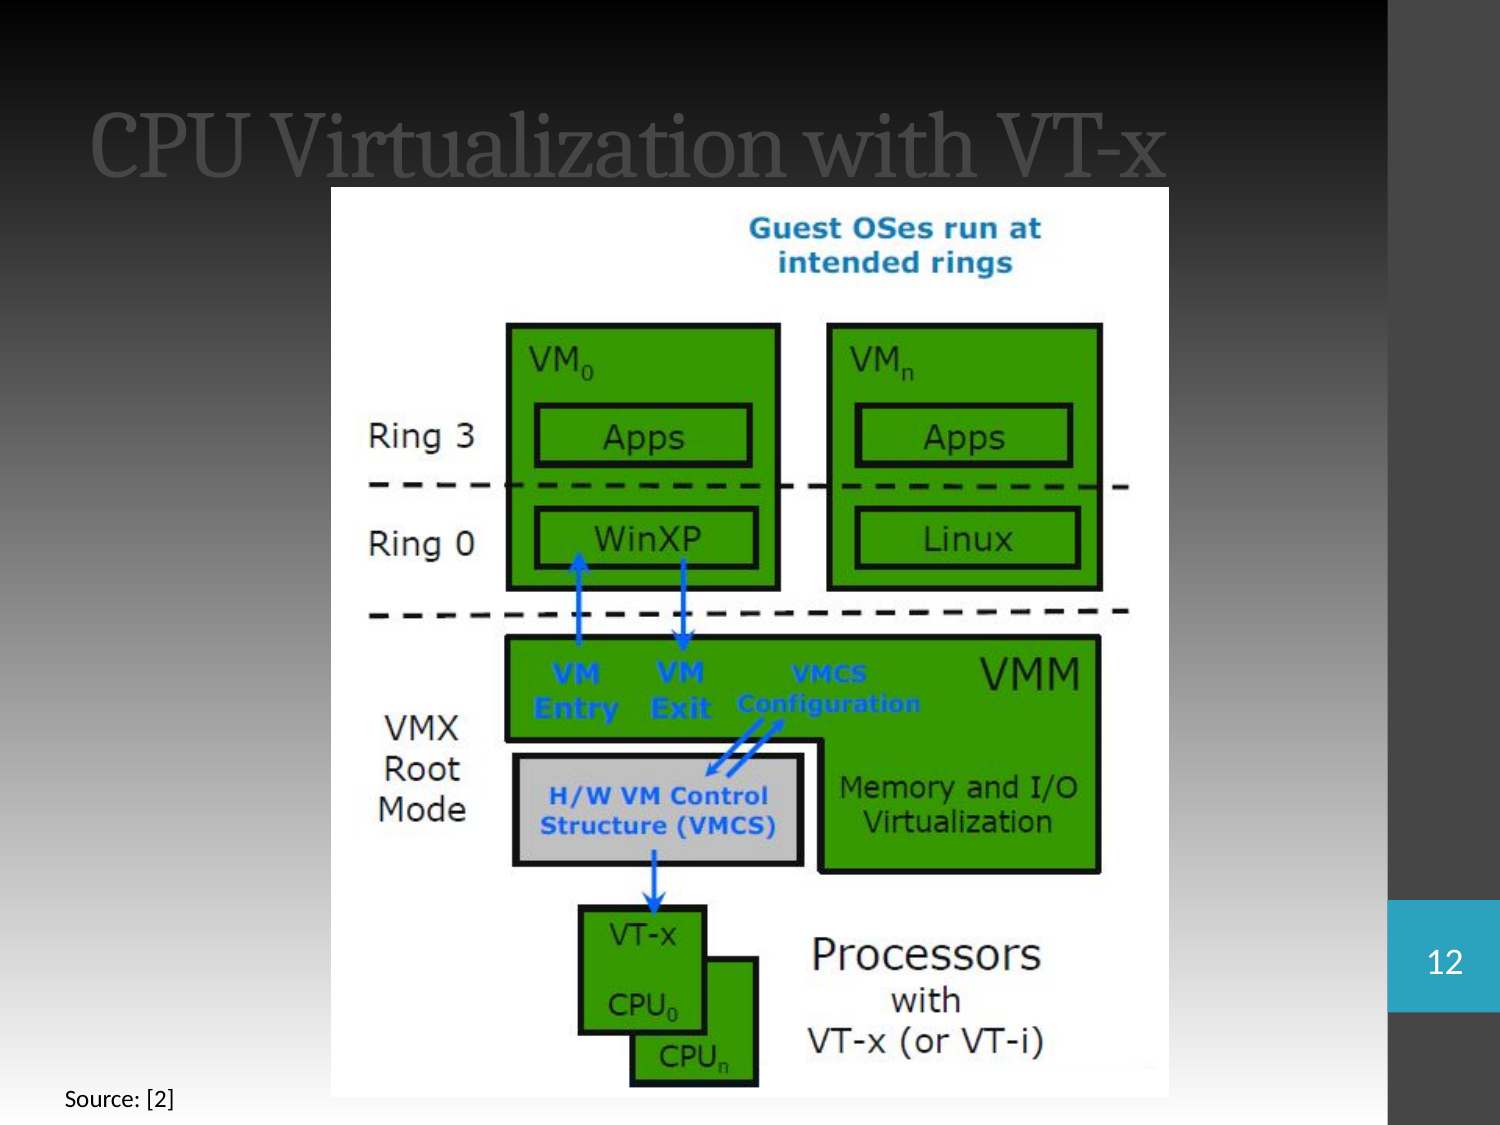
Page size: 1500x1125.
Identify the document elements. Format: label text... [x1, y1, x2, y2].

picture [331, 187, 1169, 1074]
title CPU Virtualization with VT-x [75, 45, 1325, 233]
slide_number <numéro> [1399, 926, 1490, 992]
text_box Source: [2] [49, 1074, 1325, 1120]
